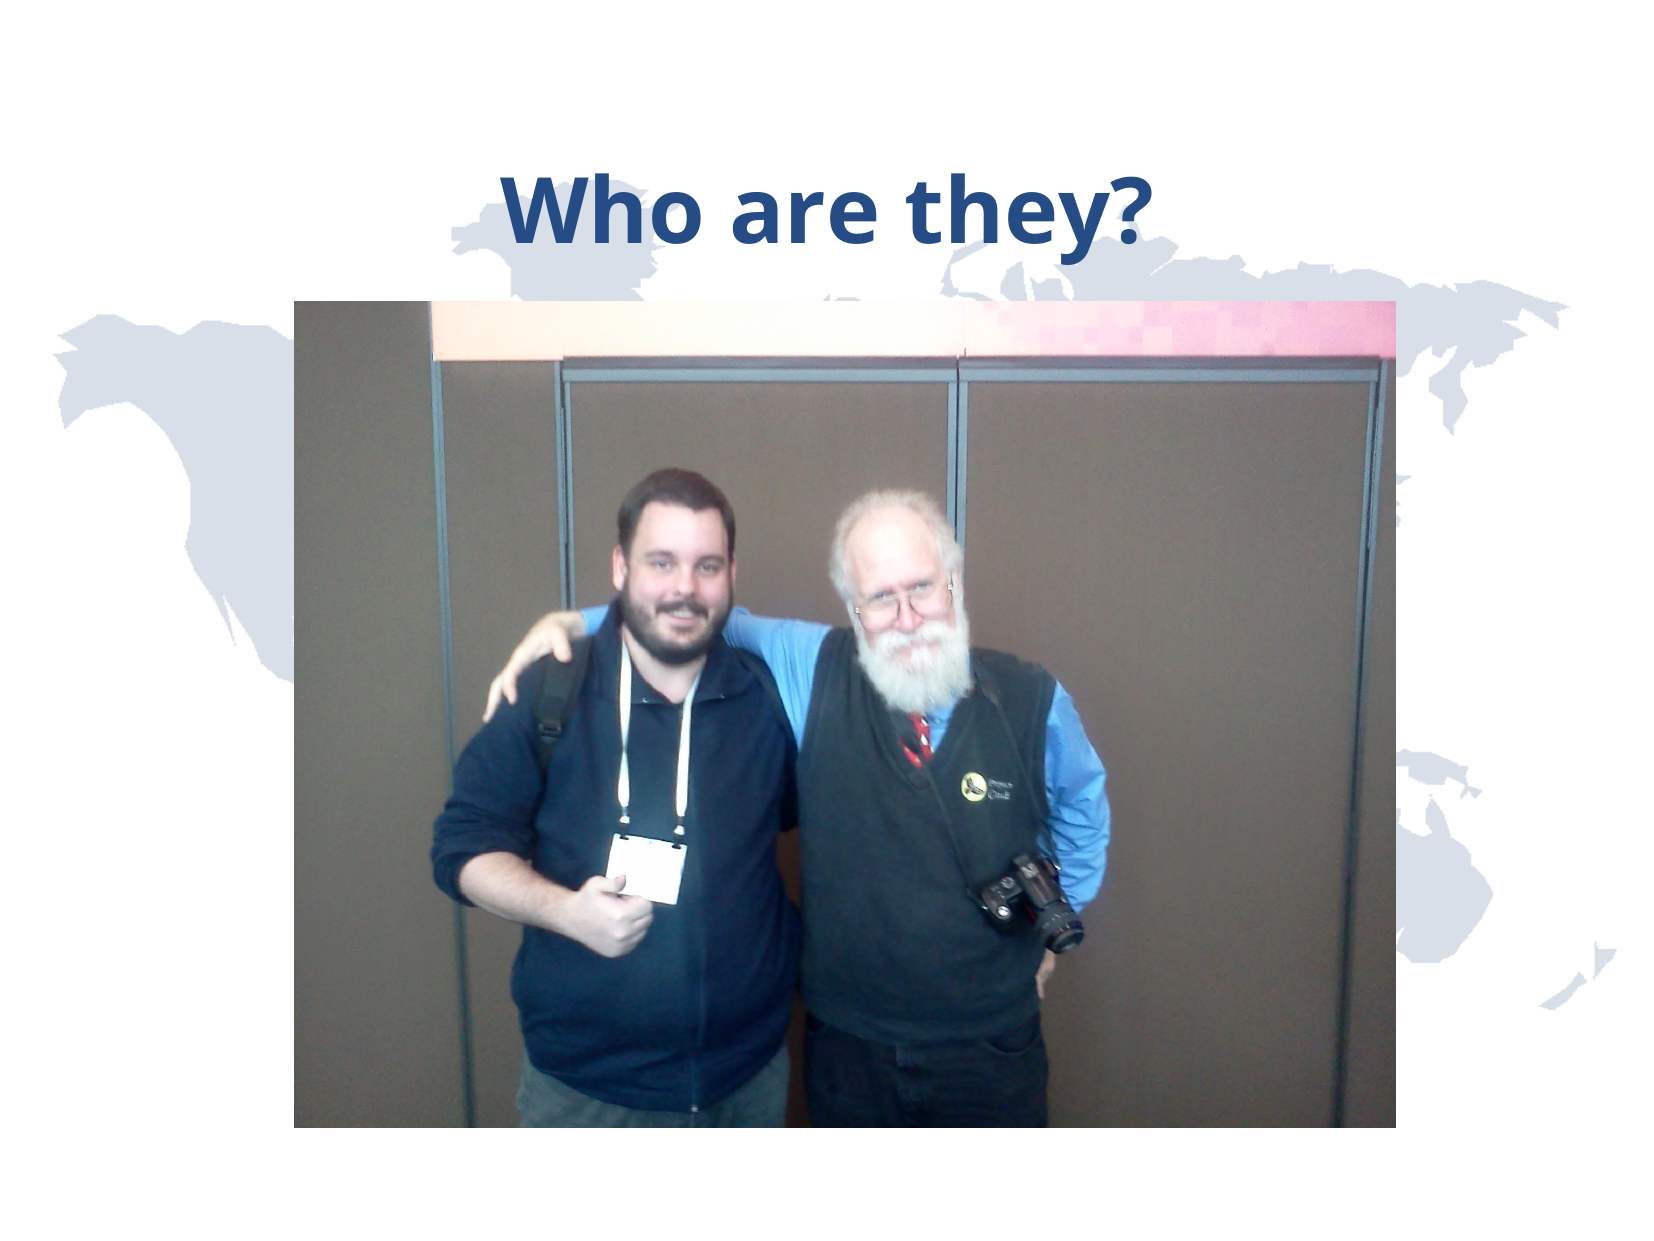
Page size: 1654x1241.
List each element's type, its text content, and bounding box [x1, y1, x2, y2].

title Who are they? [121, 150, 1534, 263]
picture [294, 301, 1396, 1128]
